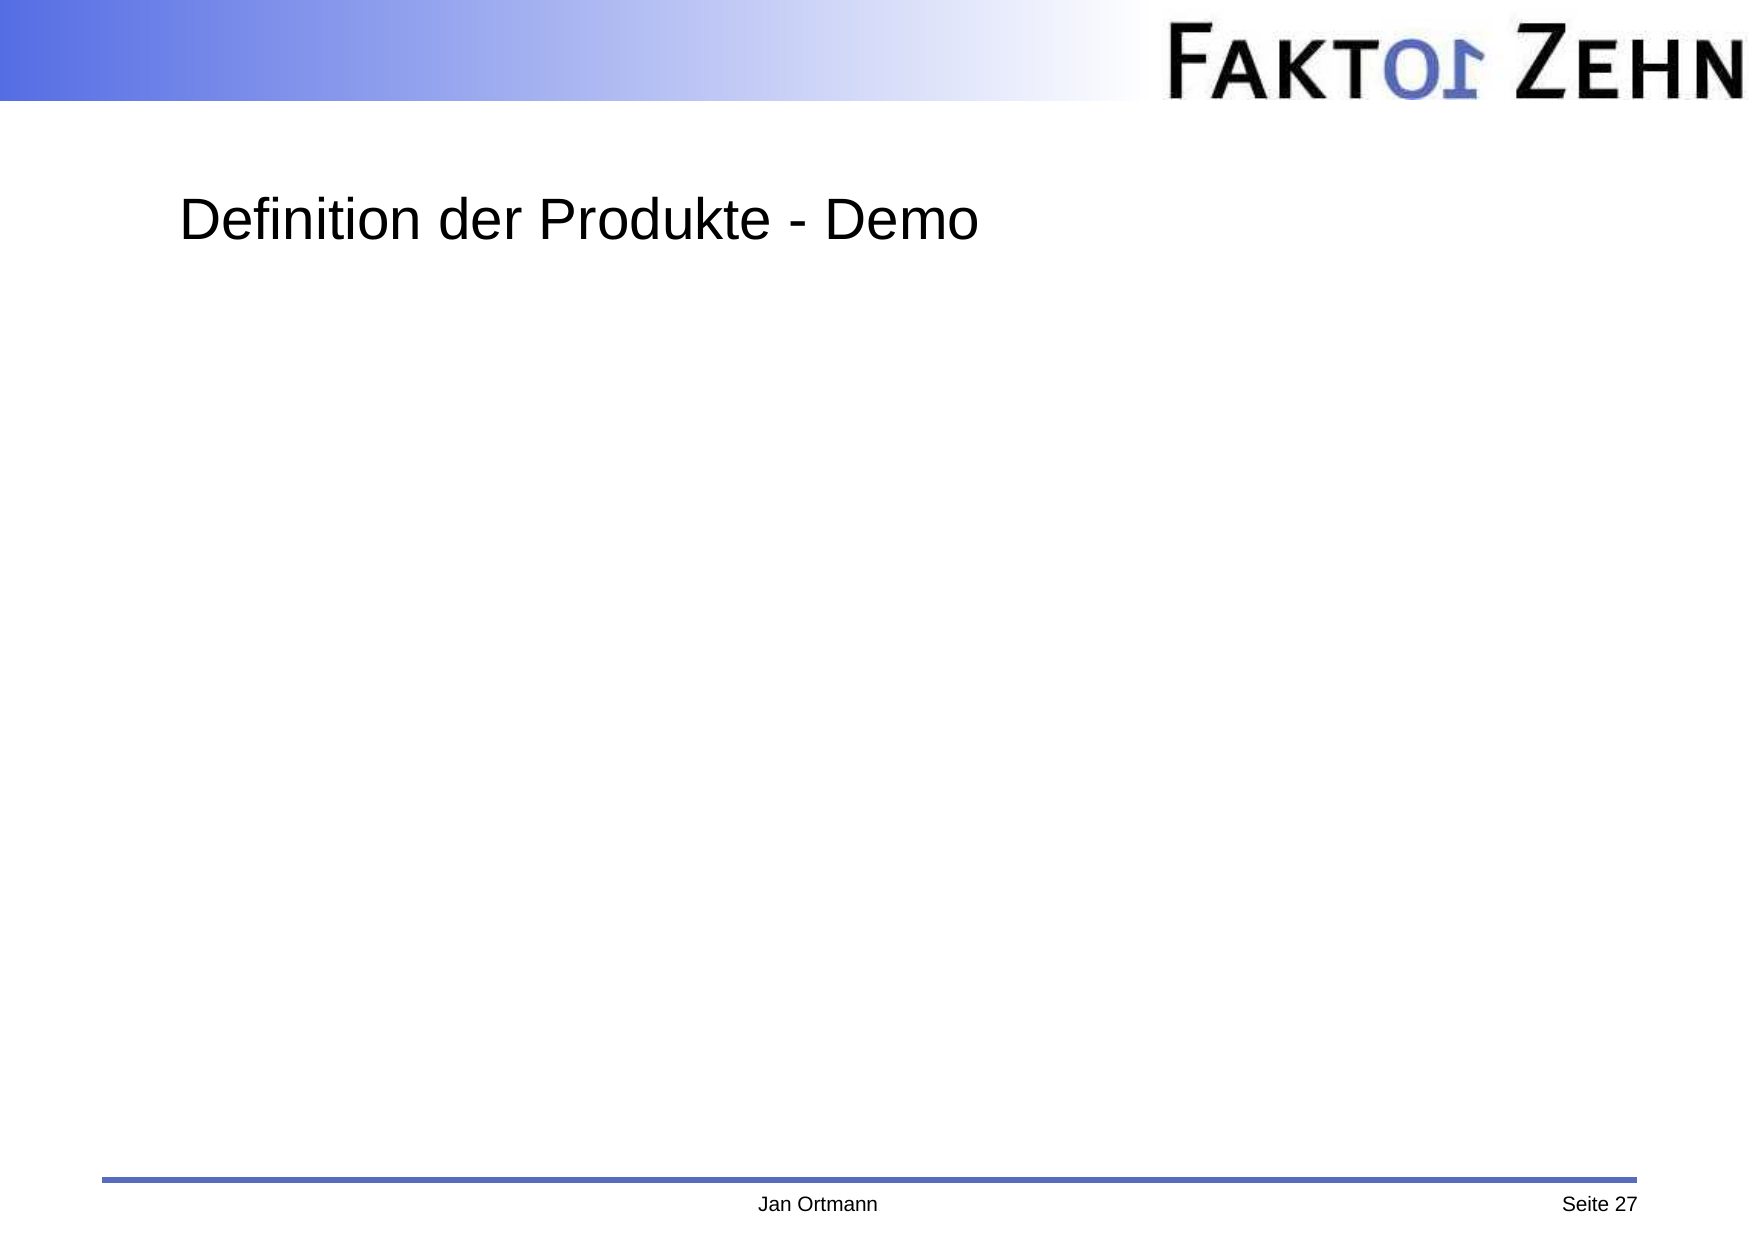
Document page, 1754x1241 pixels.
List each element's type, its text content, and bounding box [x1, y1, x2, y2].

title Definition der Produkte - Demo [179, 142, 1576, 296]
picture [1162, 7, 1752, 100]
